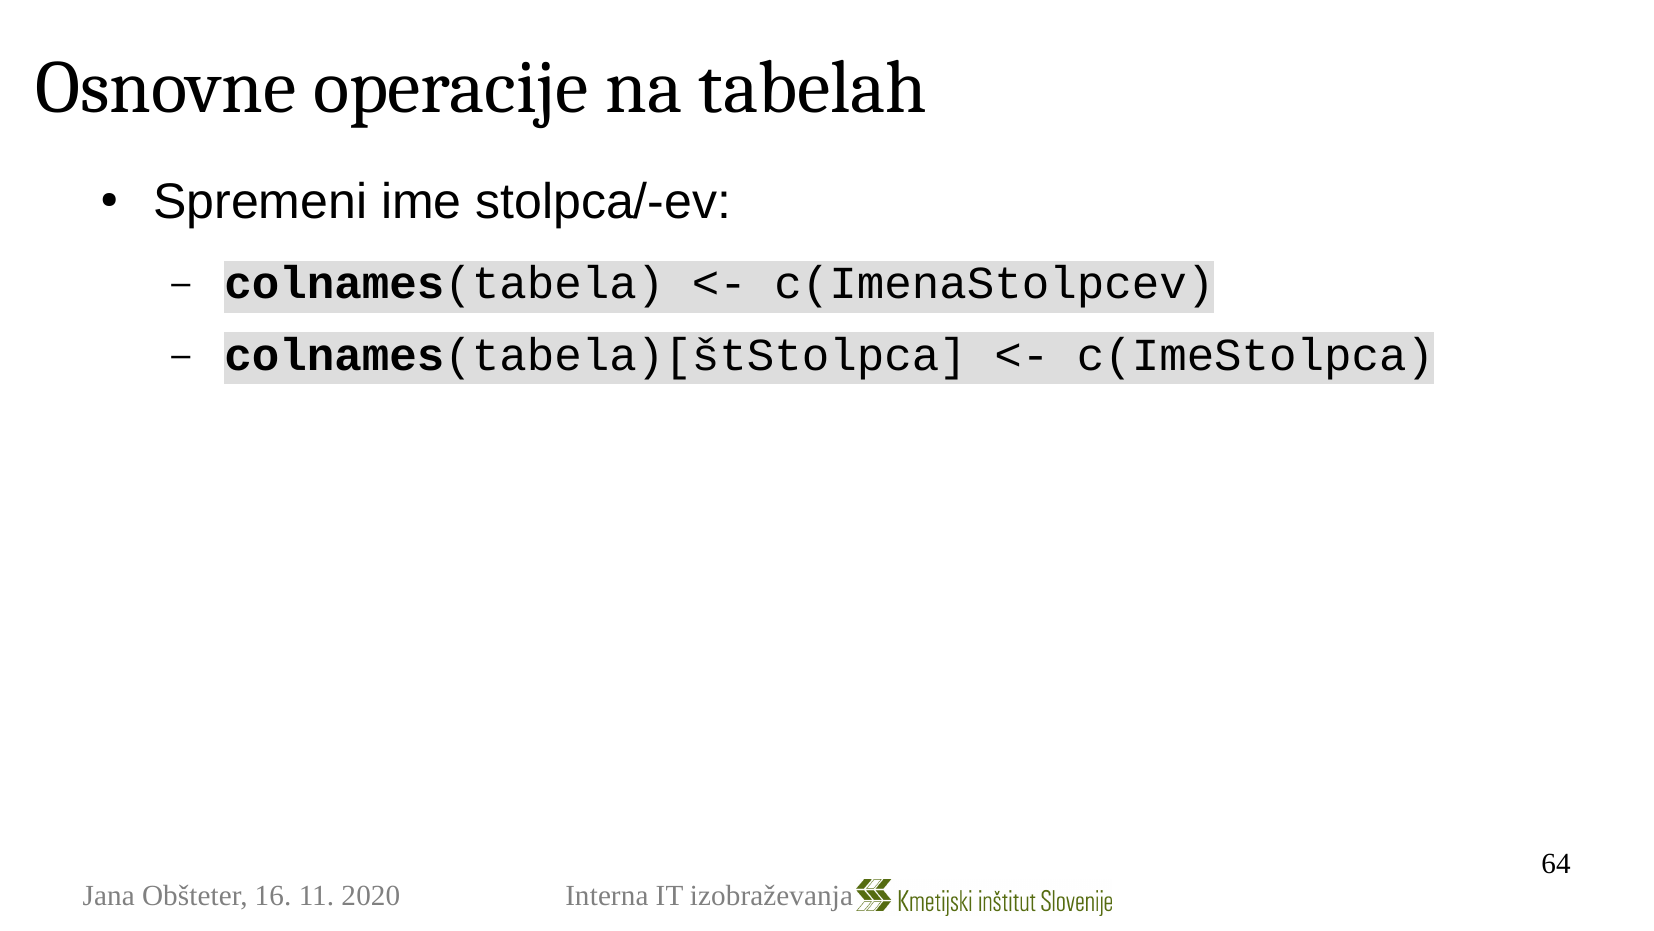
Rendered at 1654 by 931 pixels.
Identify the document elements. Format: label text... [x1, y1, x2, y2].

list Spremeni ime stolpca/-ev: colnames(tabela) <- c(ImenaStolpcev) colnames(tabela)[štStolpca] <- c(ImeStolpca) [82, 165, 1642, 827]
title Osnovne operacije na tabelah [35, 21, 1524, 154]
picture [856, 879, 1112, 916]
